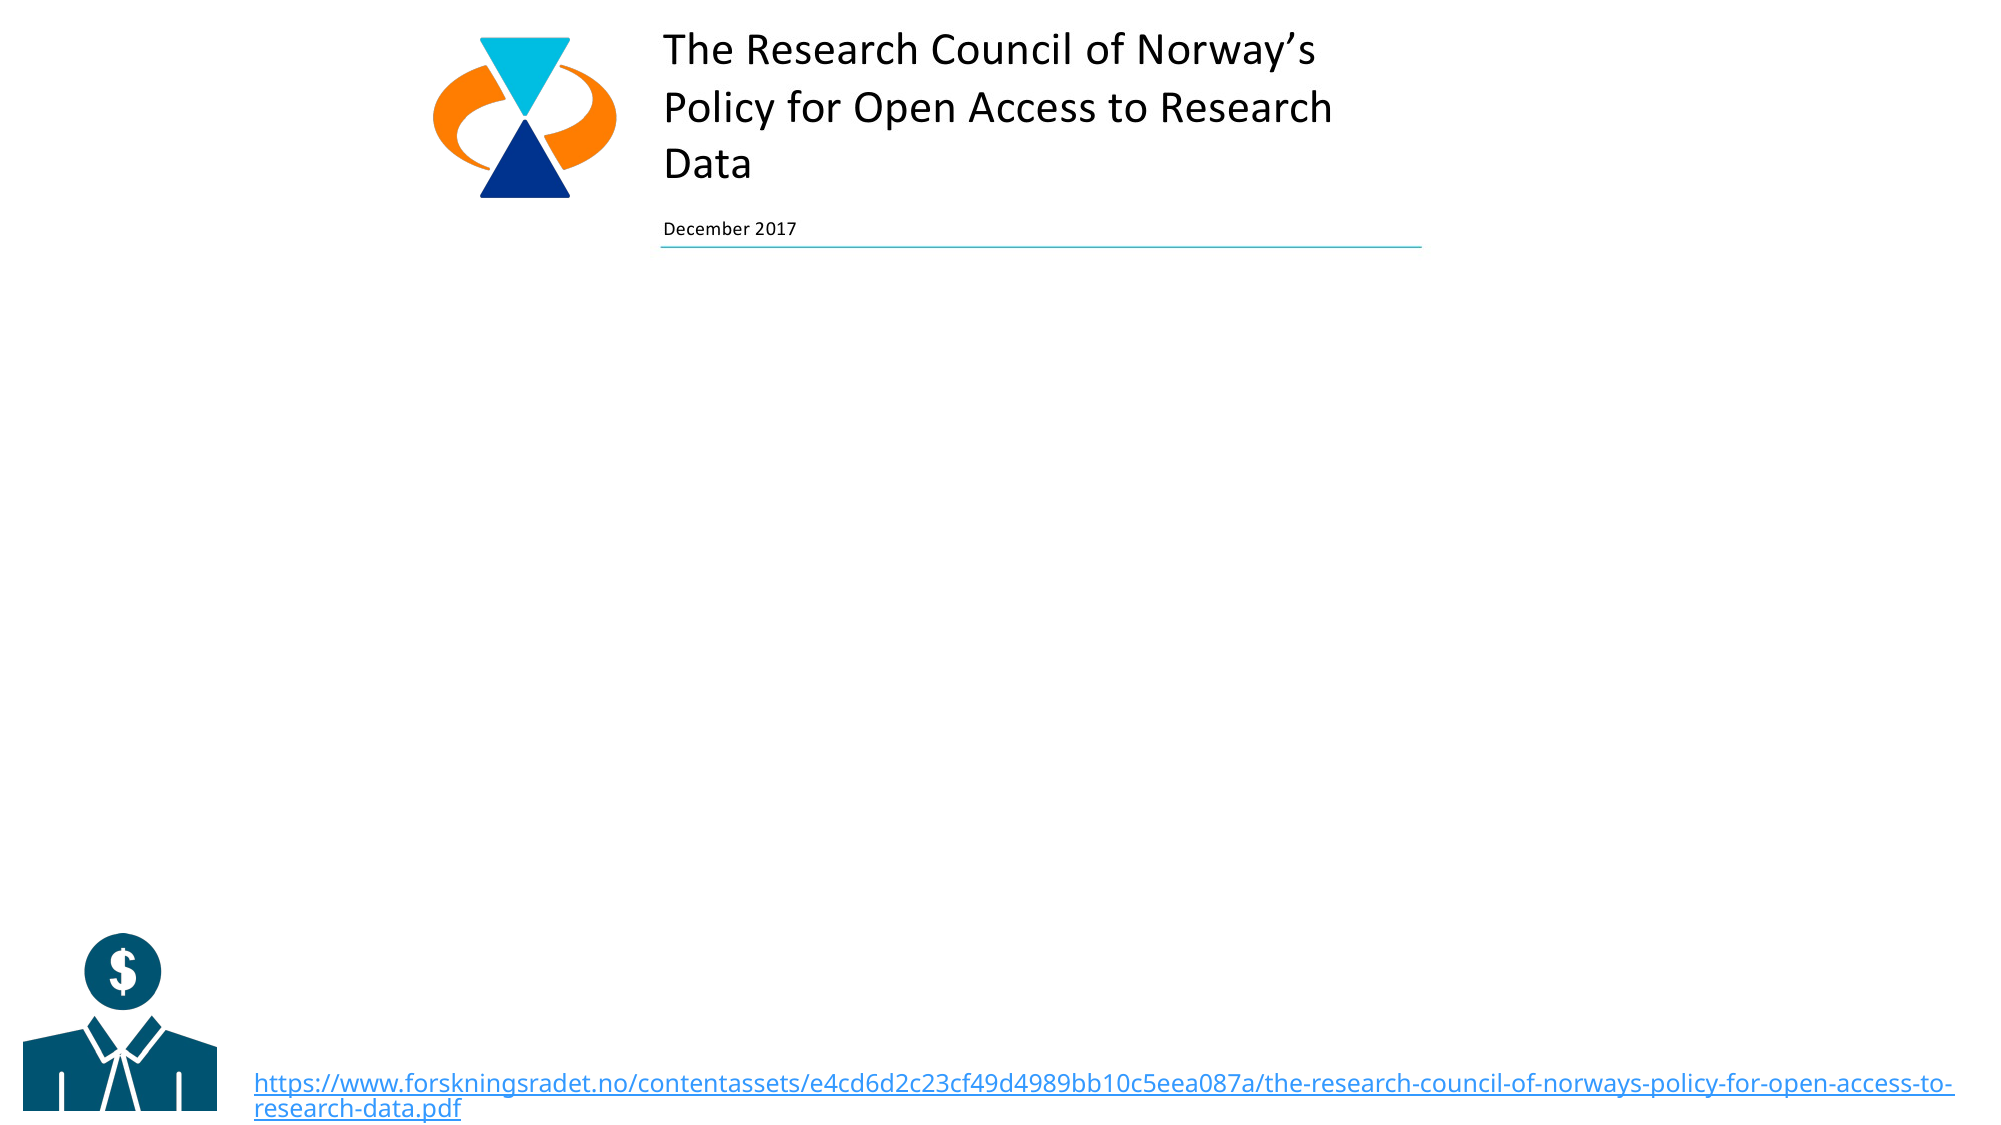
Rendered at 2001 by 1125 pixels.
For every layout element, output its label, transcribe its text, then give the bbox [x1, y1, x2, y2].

picture [650, 20, 1431, 271]
picture [177, 1072, 181, 1111]
picture [110, 948, 135, 995]
picture [410, 3, 639, 232]
picture [23, 933, 217, 1111]
text_box https://www.forskningsradet.no/contentassets/e4cd6d2c23cf49d4989bb10c5eea087a/the-research-council-of-norways-policy-for-open-access-to-research-data.pdf [238, 1052, 1977, 1125]
picture [60, 1072, 64, 1111]
